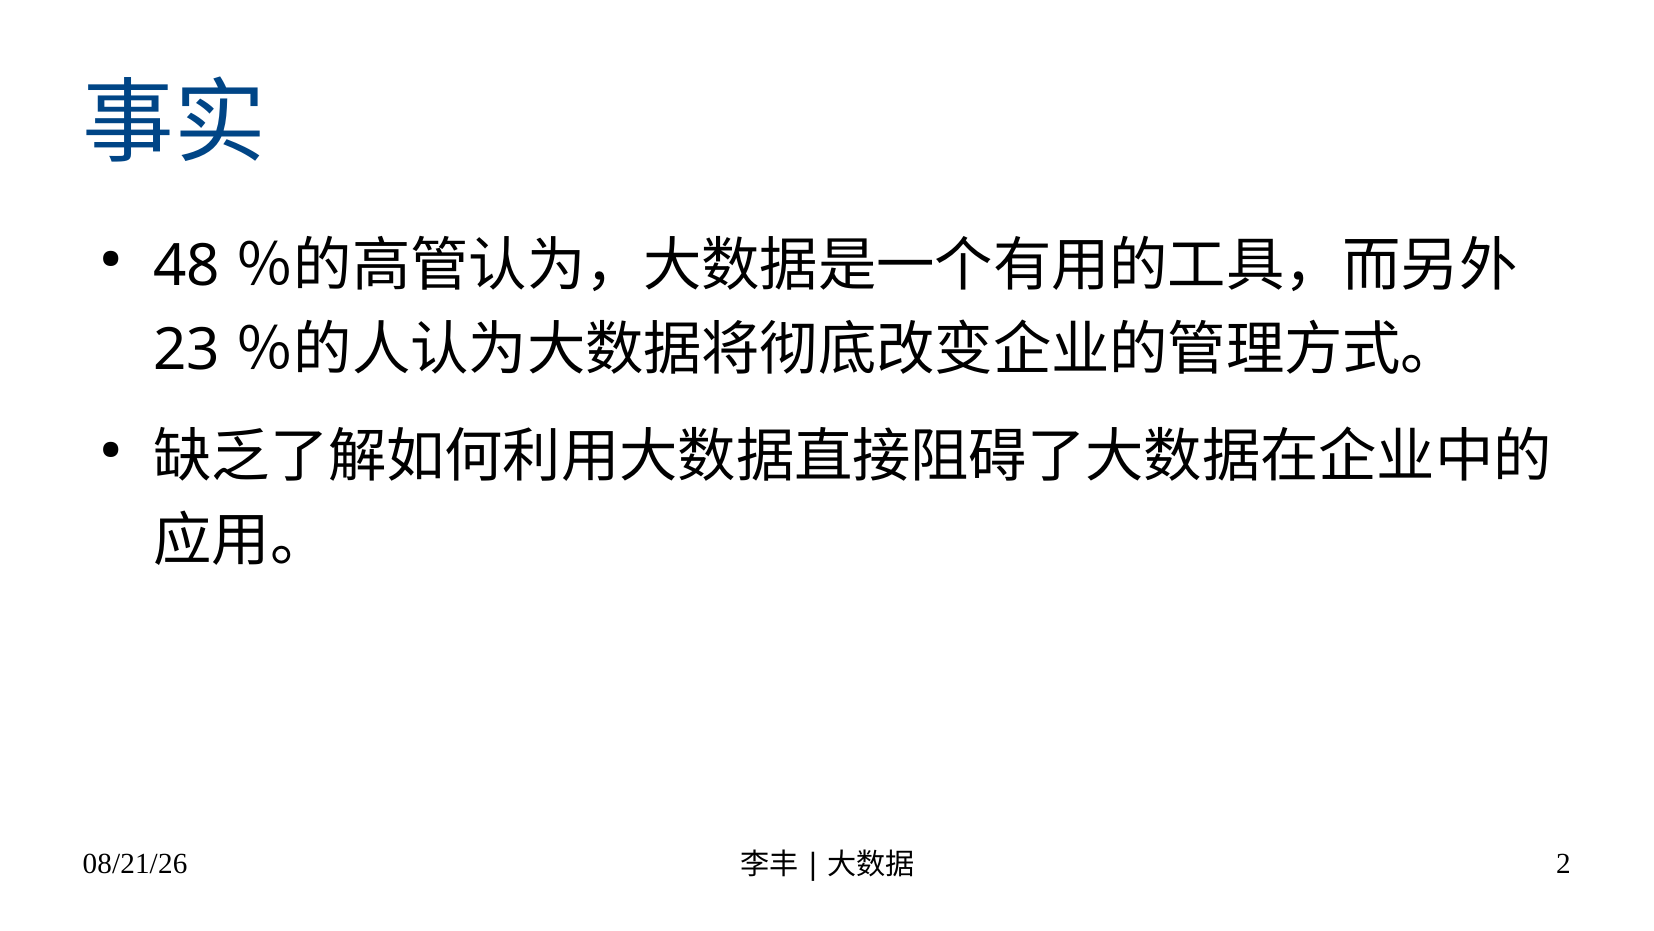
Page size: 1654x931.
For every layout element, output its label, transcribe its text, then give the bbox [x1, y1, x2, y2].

title 事实 [82, 37, 1571, 193]
list 48％的高管认为，大数据是一个有用的工具，而另外23％的人认为大数据将彻底改变企业的管理方式。 缺乏了解如何利用大数据直接阻碍了大数据在企业中的应用。 [82, 217, 1571, 758]
